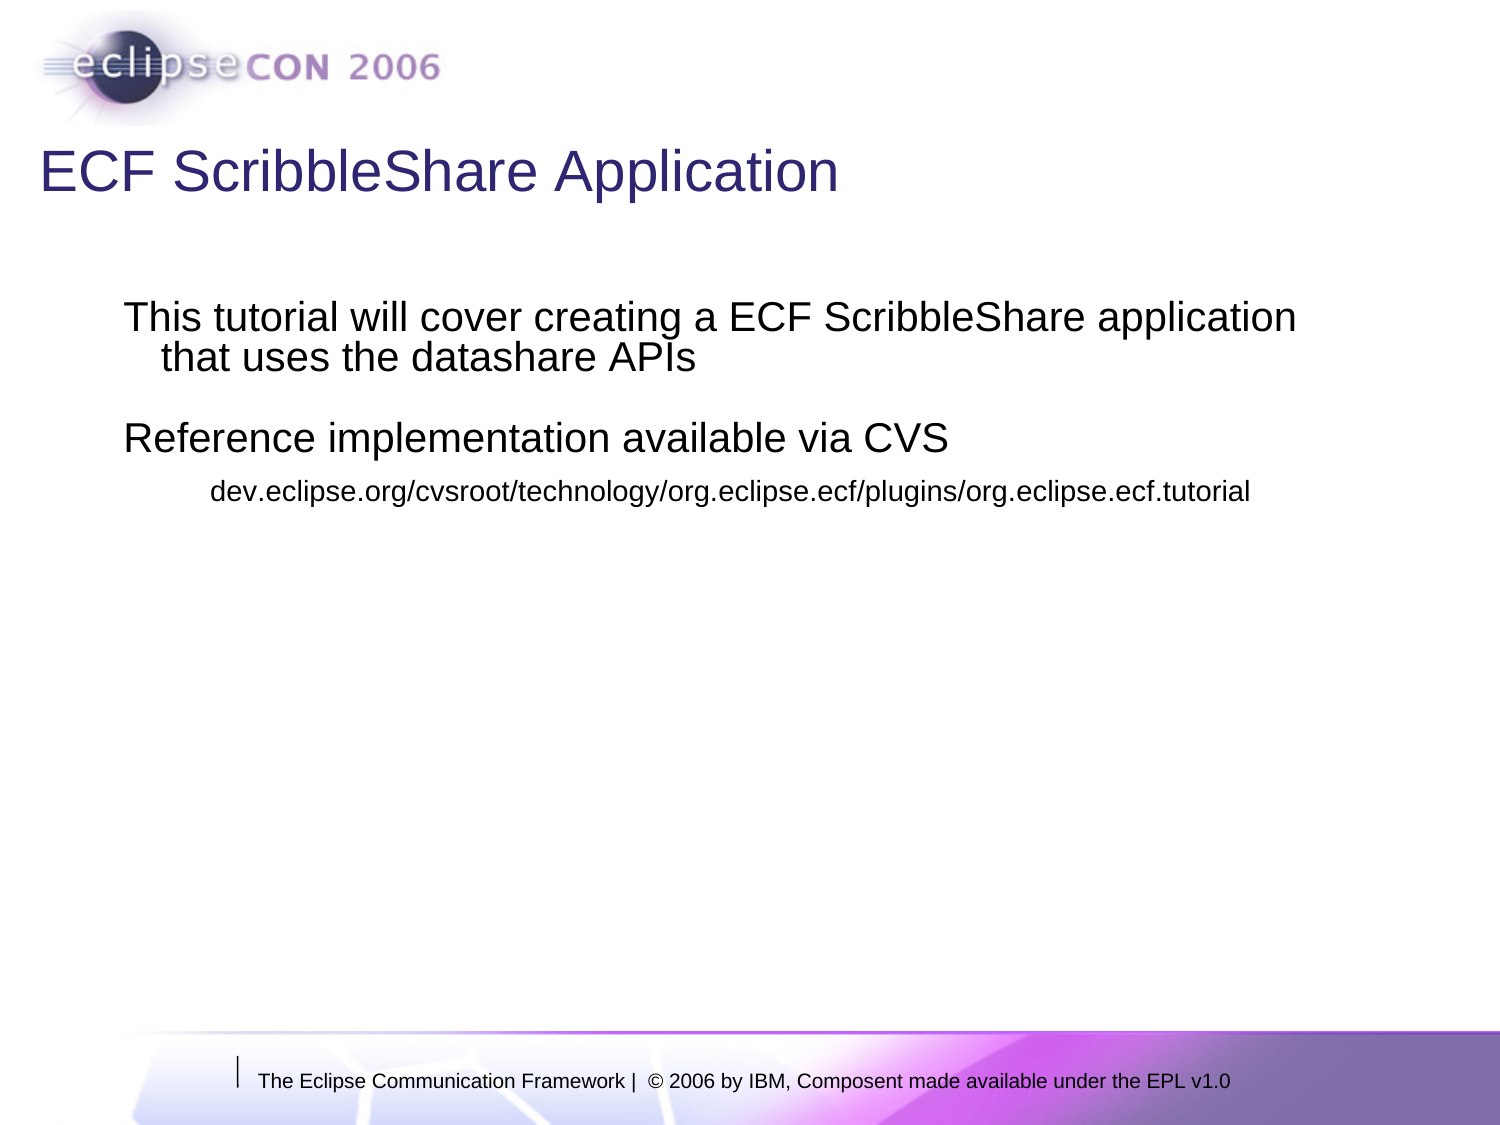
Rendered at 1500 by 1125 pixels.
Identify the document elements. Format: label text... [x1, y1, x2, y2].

title ECF ScribbleShare Application [25, 142, 1378, 225]
picture [31, 10, 1040, 126]
picture [0, 1031, 1500, 1125]
list This tutorial will cover creating a ECF ScribbleShare application that uses the datashare APIs Reference implementation available via CVS dev.eclipse.org/cvsroot/technology/org.eclipse.ecf/plugins/org.eclipse.ecf.tutorial [108, 291, 1378, 932]
